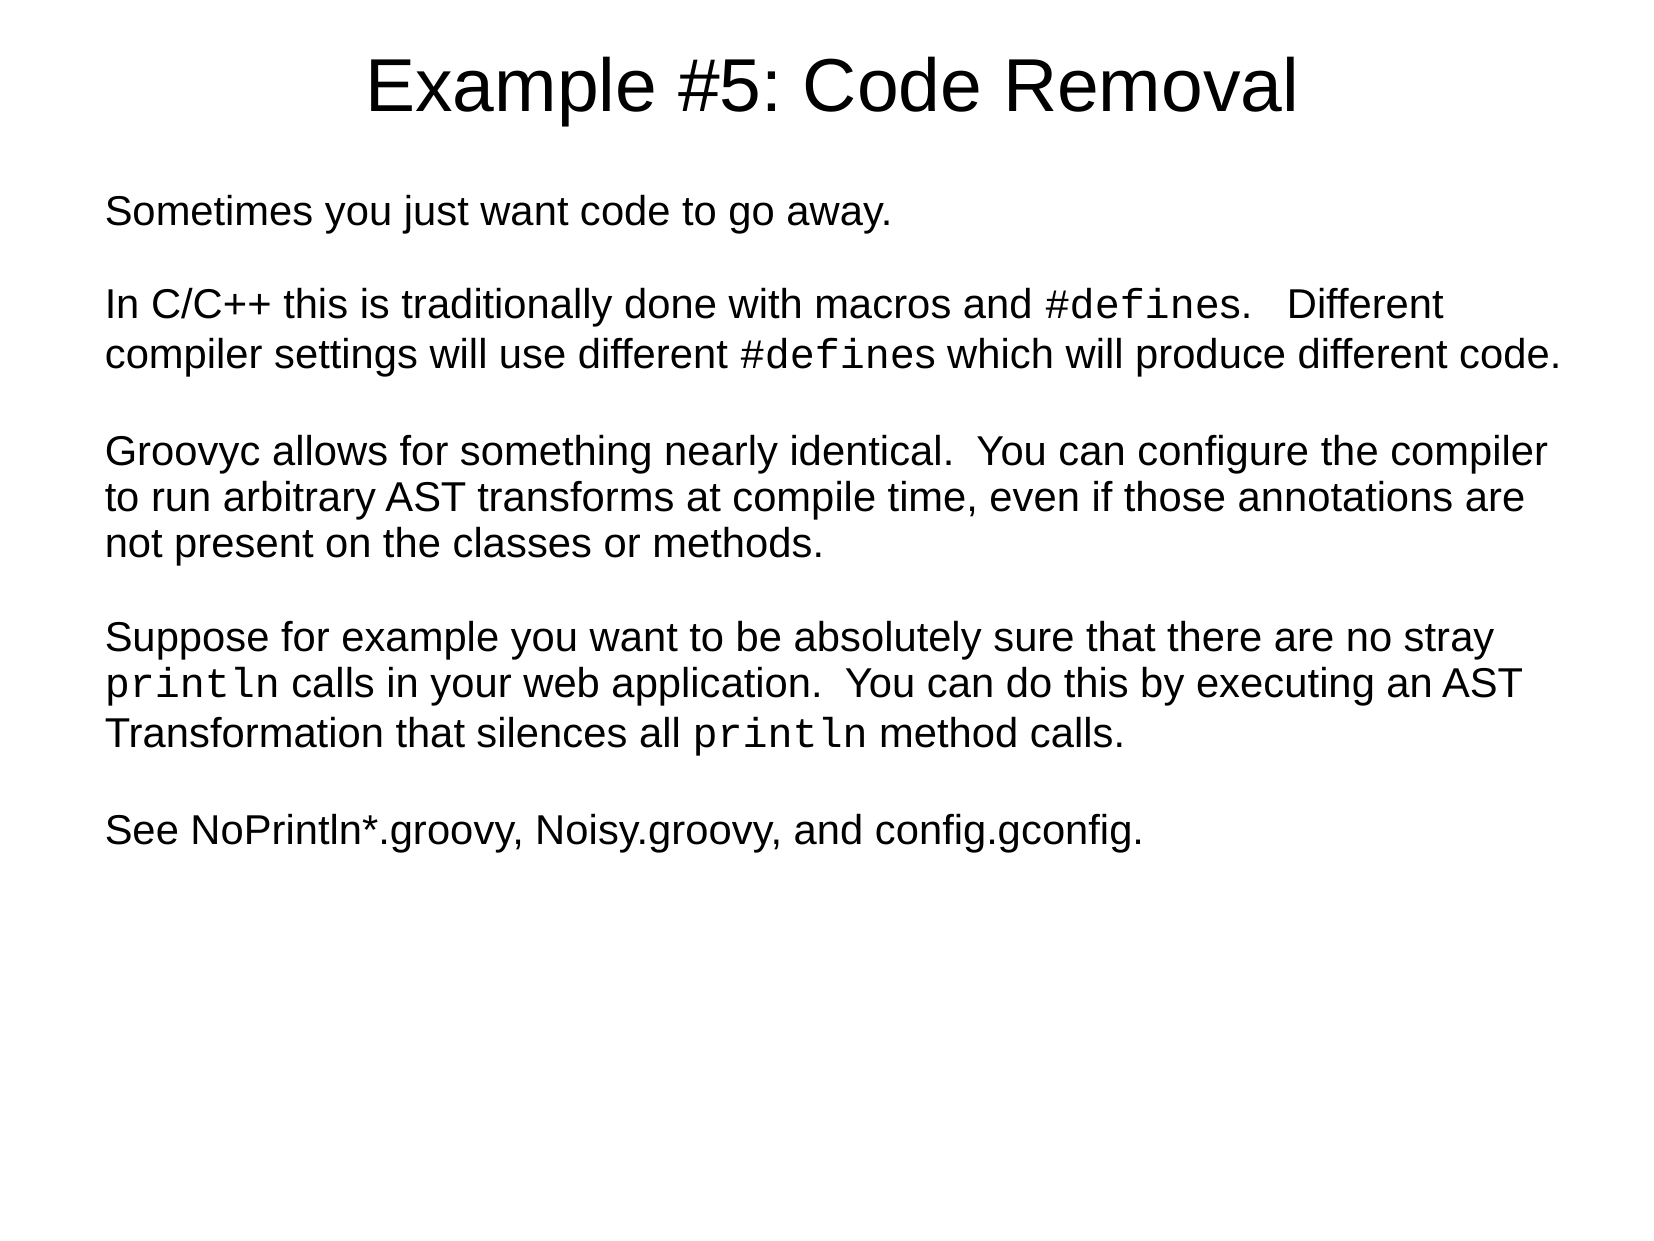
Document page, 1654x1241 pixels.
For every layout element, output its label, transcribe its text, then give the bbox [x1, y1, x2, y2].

text_box Example #5: Code Removal [90, 36, 1576, 136]
text_box Sometimes you just want code to go away. In C/C++ this is traditionally done with macros and #defines. Different compiler settings will use different #defines which will produce different code. Groovyc allows for something nearly identical. You can configure the compiler to run arbitrary AST transforms at compile time, even if those annotations are not present on the classes or methods. Suppose for example you want to be absolutely sure that there are no stray println calls in your web application. You can do this by executing an AST Transformation that silences all println method calls. See NoPrintln*.groovy, Noisy.groovy, and config.gconfig. [90, 180, 1591, 861]
